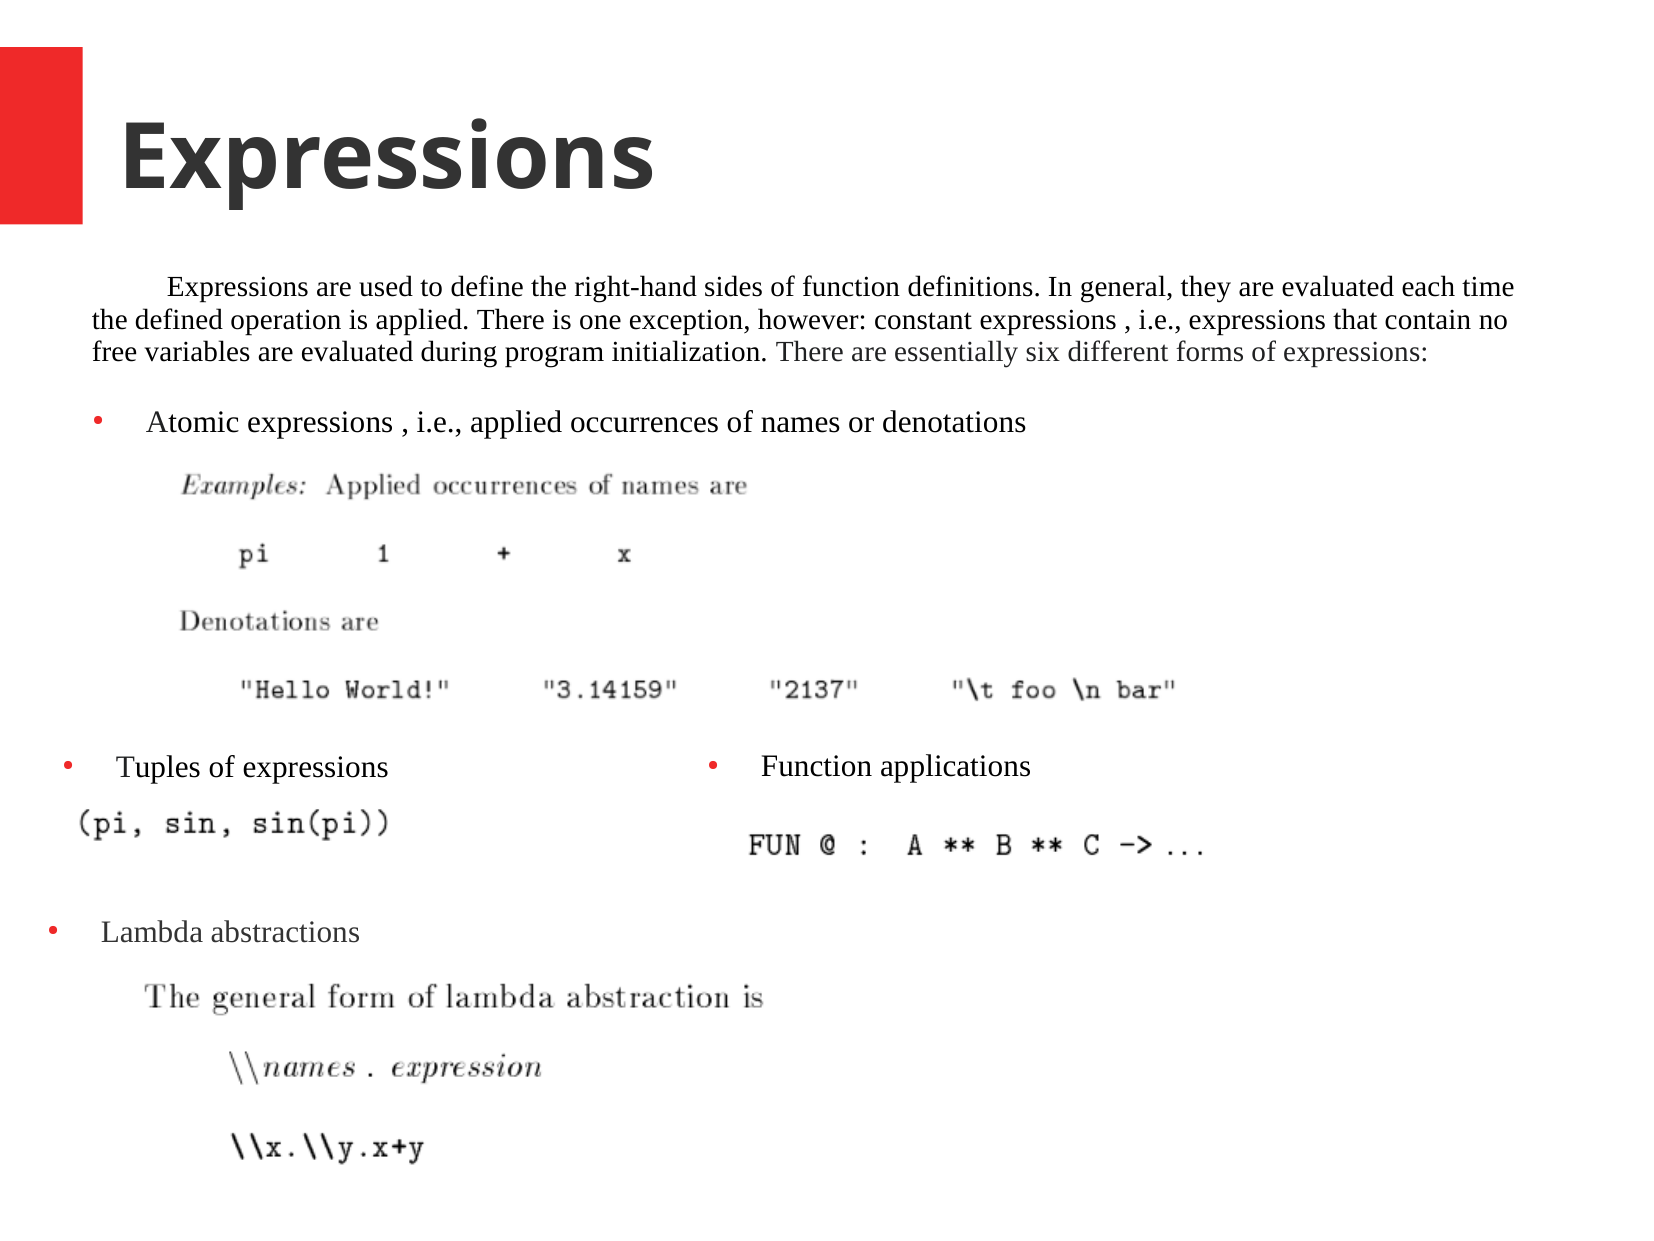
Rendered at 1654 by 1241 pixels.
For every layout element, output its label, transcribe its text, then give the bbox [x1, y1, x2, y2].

list Atomic expressions , i.e., applied occurrences of names or denotations [75, 405, 1508, 466]
title Expressions [118, 49, 1571, 257]
list Expressions are used to define the right-hand sides of function definitions. In general, they are evaluated each time the defined operation is applied. There is one exception, however: constant expressions , i.e., expressions that contain no free variables are evaluated during program initialization. There are essentially six different forms of expressions: [91, 270, 1525, 391]
picture [165, 454, 1208, 721]
list Function applications [690, 748, 1081, 809]
picture [30, 786, 1355, 886]
list Lambda abstractions [30, 915, 451, 976]
list Tuples of expressions [45, 750, 466, 786]
picture [70, 959, 931, 1186]
